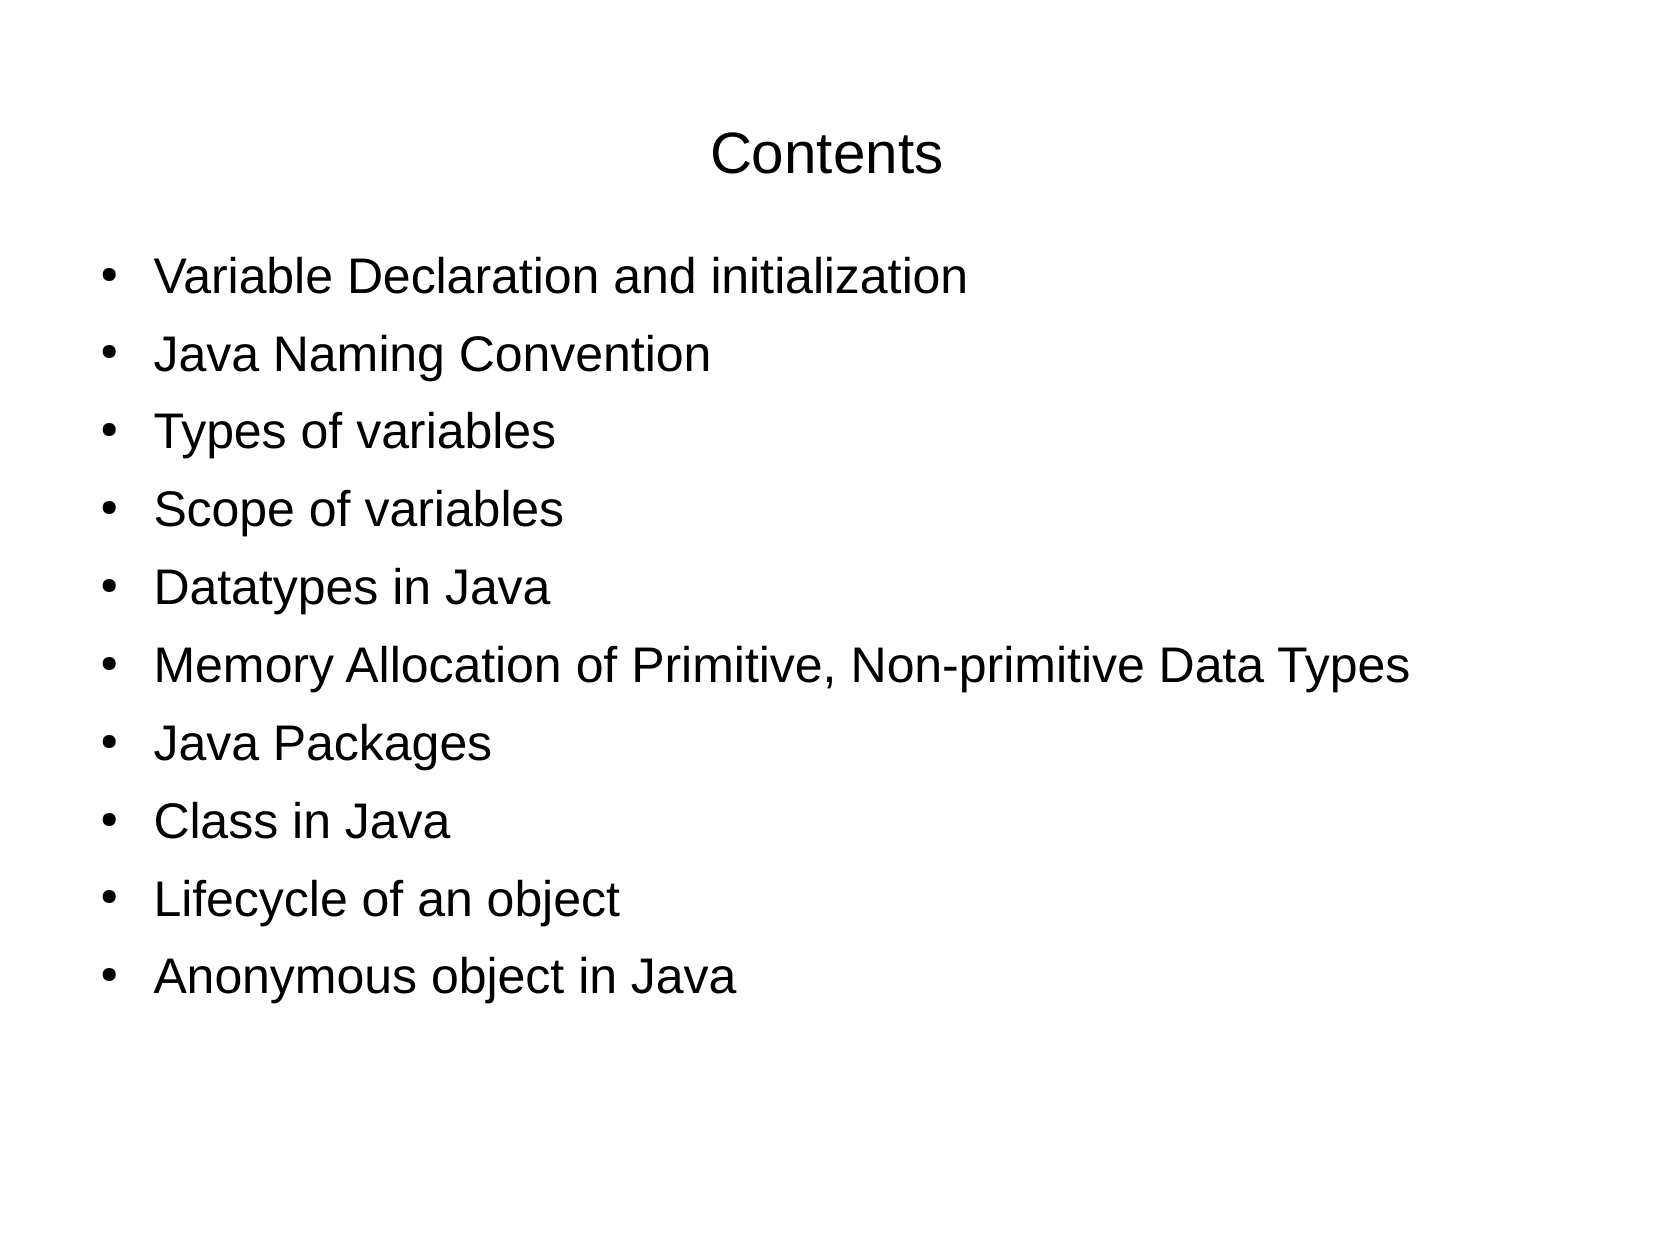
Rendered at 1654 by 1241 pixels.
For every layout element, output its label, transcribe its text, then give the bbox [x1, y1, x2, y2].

title Contents [82, 49, 1571, 248]
list Variable Declaration and initialization Java Naming Convention Types of variables Scope of variables Datatypes in Java Memory Allocation of Primitive, Non-primitive Data Types Java Packages Class in Java Lifecycle of an object Anonymous object in Java [82, 248, 1619, 1104]
